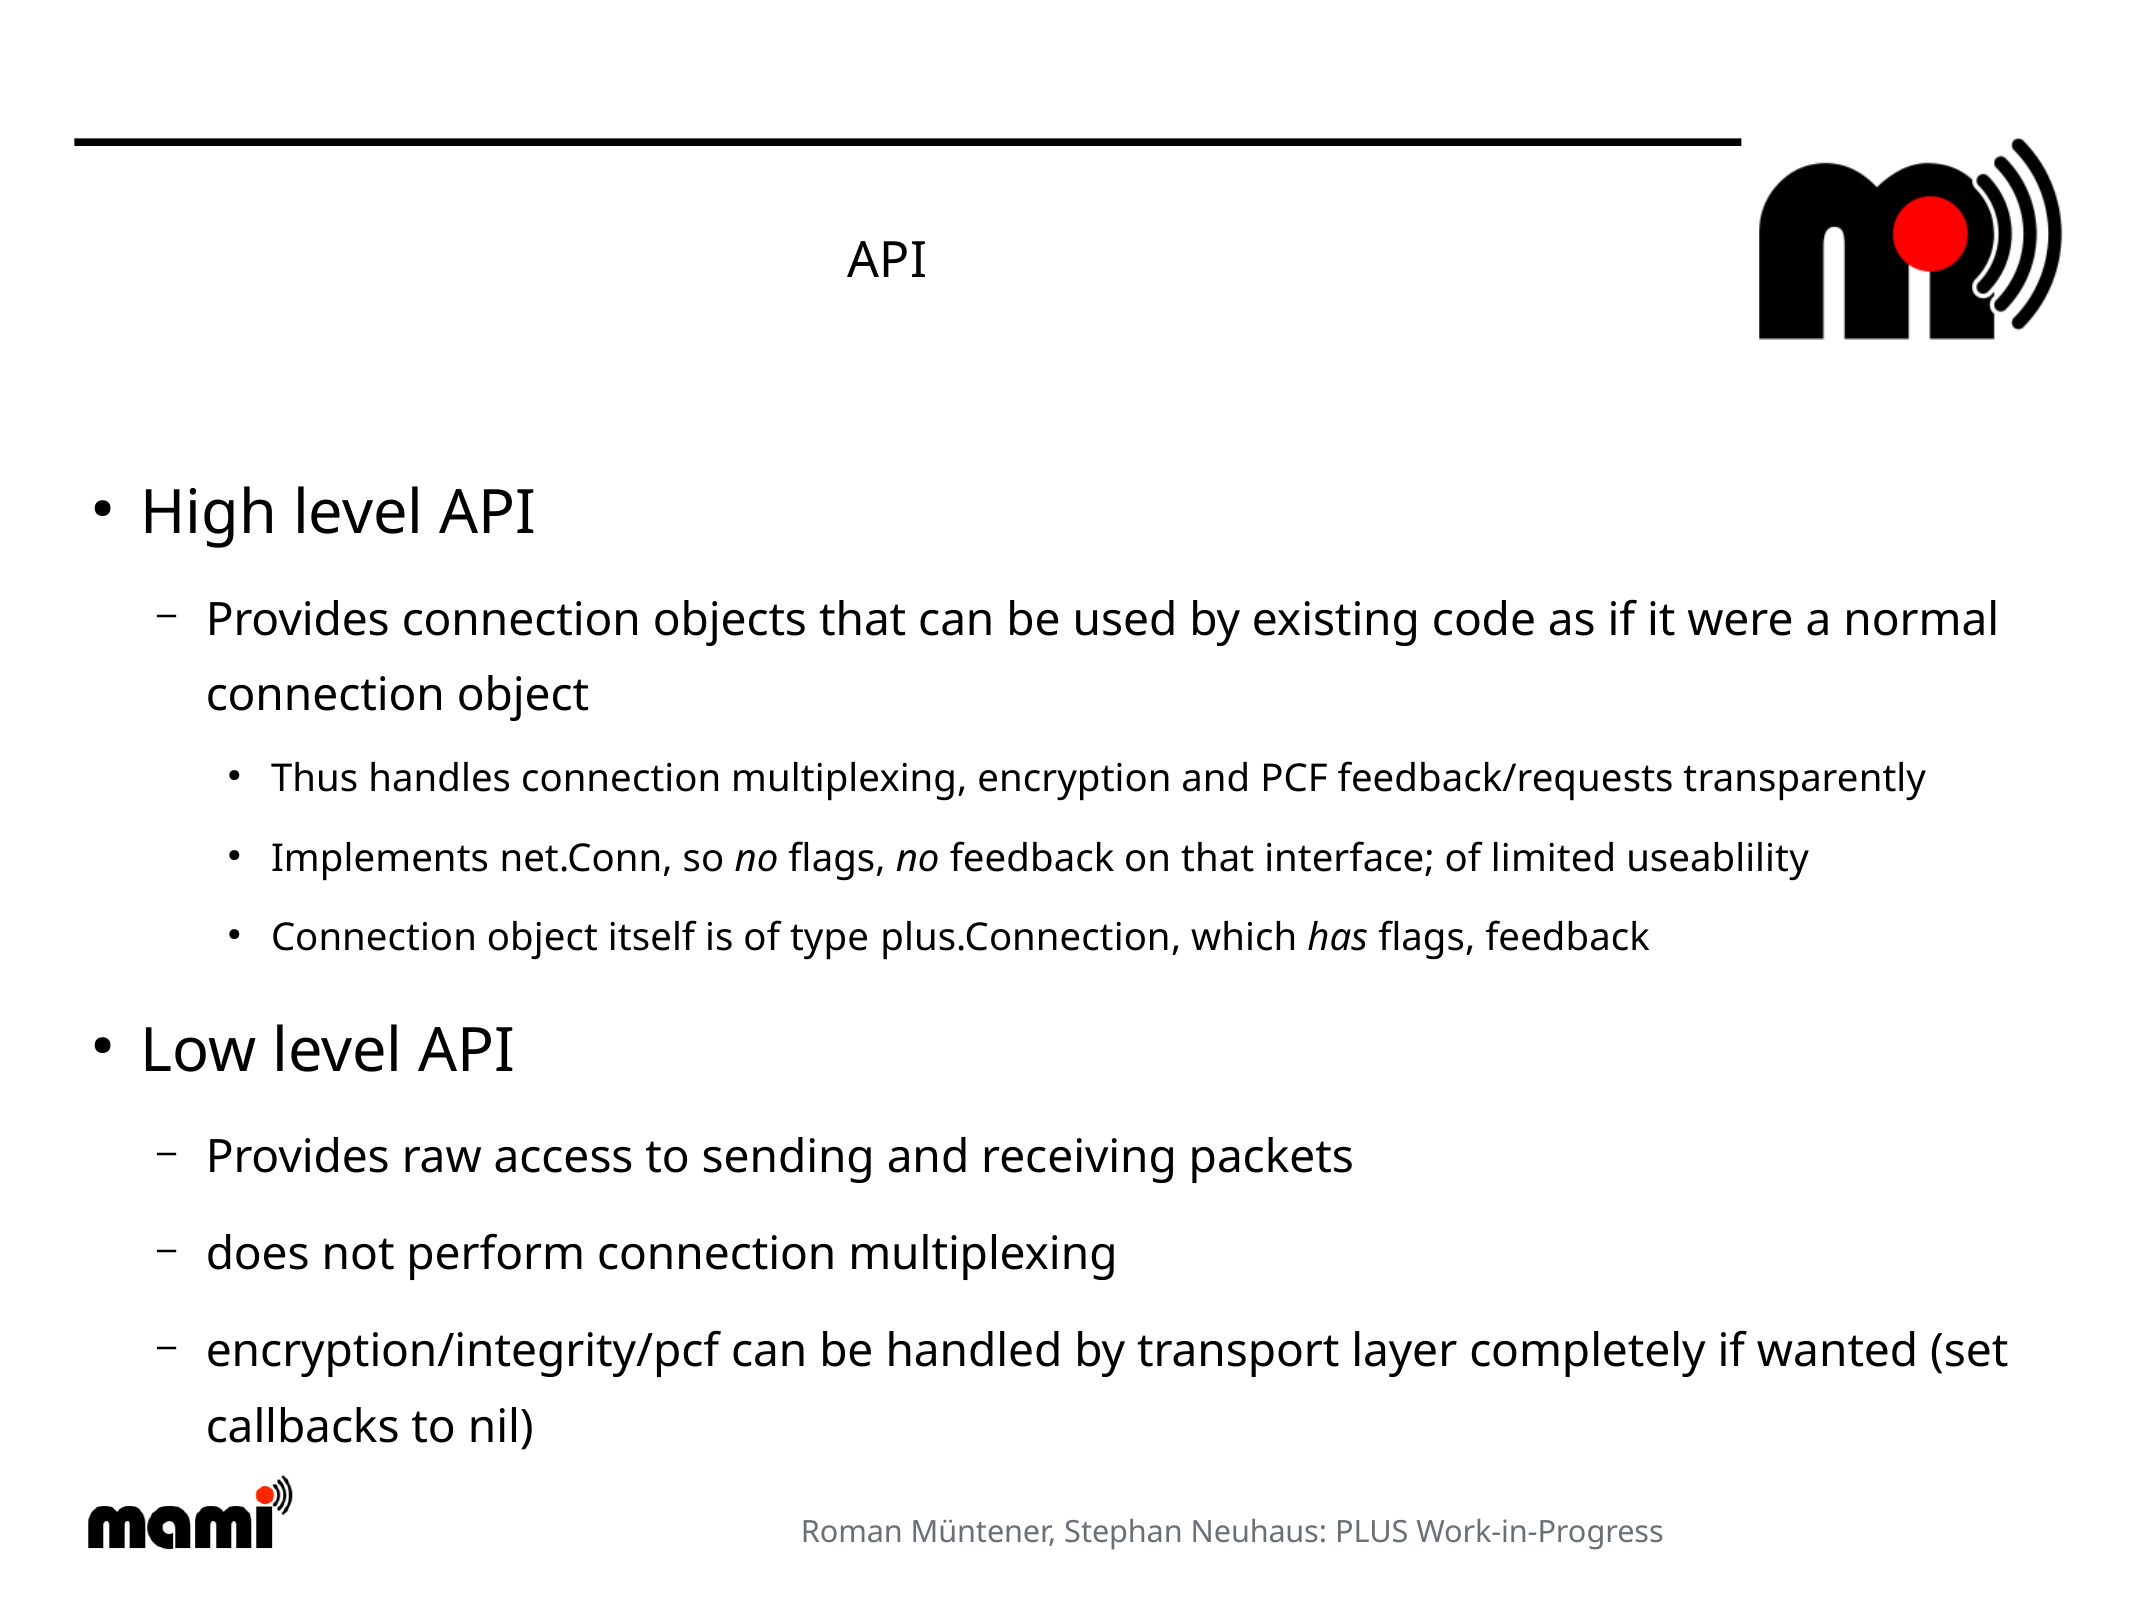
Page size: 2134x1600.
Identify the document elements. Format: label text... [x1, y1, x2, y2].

list High level API Provides connection objects that can be used by existing code as if it were a normal connection object Thus handles connection multiplexing, encryption and PCF feedback/requests transparently Implements net.Conn, so no flags, no feedback on that interface; of limited useablility Connection object itself is of type plus.Connection, which has flags, feedback Low level API Provides raw access to sending and receiving packets does not perform connection multiplexing encryption/integrity/pcf can be handled by transport layer completely if wanted (set callbacks to nil) [75, 451, 2053, 1462]
picture [86, 1473, 294, 1552]
title API [75, 144, 1700, 372]
picture [1758, 138, 2065, 340]
